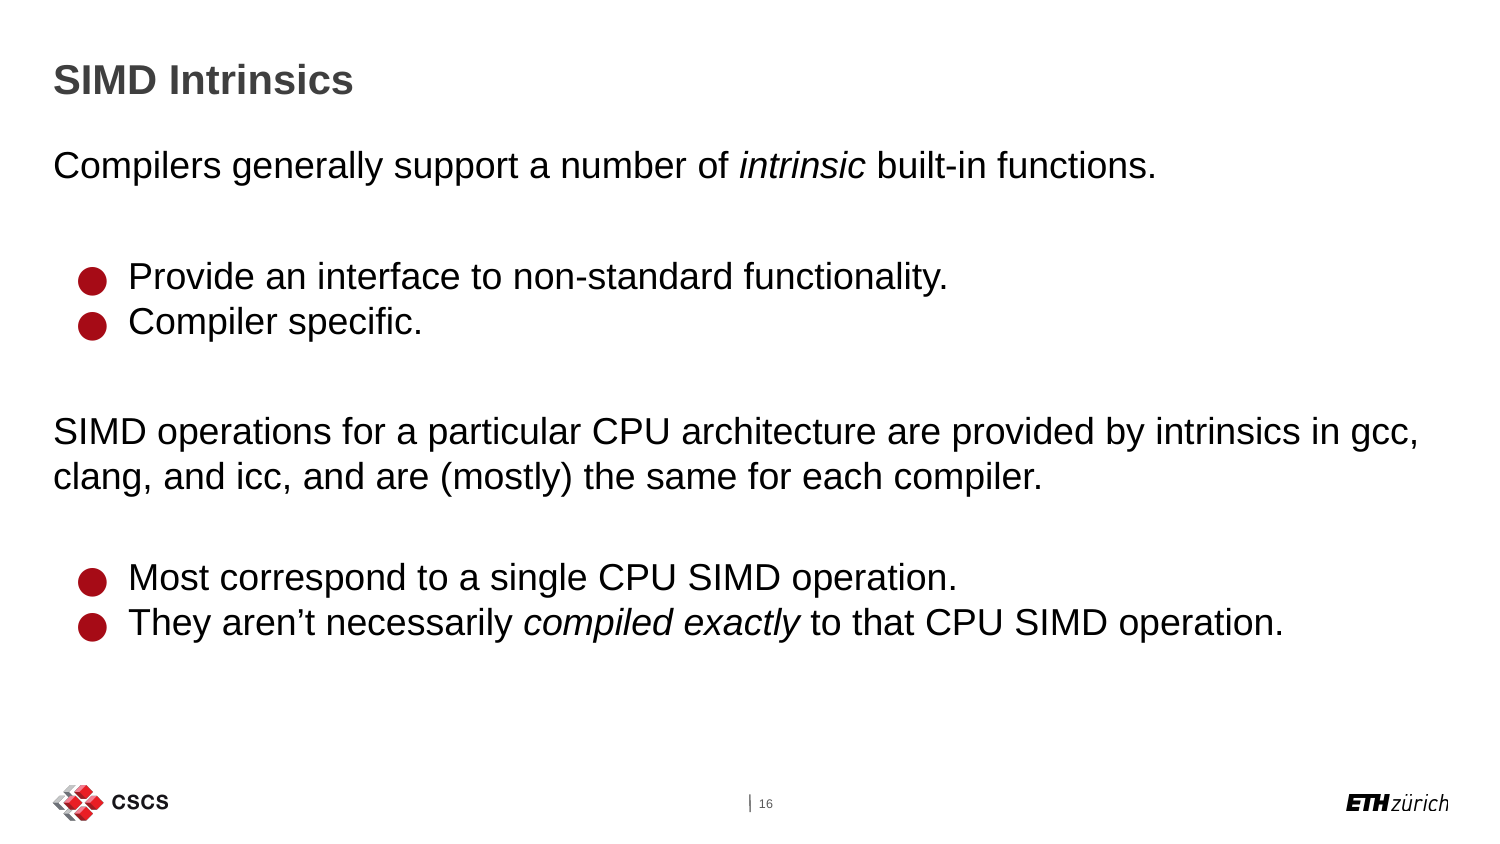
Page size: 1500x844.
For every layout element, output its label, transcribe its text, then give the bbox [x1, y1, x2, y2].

picture [1346, 794, 1448, 811]
list Compilers generally support a number of intrinsic built-in functions. Provide an interface to non-standard functionality. Compiler specific. SIMD operations for a particular CPU architecture are provided by intrinsics in gcc, clang, and icc, and are (mostly) the same for each compiler. Most correspond to a single CPU SIMD operation. They aren’t necessarily compiled exactly to that CPU SIMD operation. [53, 133, 1447, 767]
title SIMD Intrinsics [53, 5, 1447, 112]
picture [43, 775, 177, 830]
slide_number <number> [750, 794, 798, 813]
